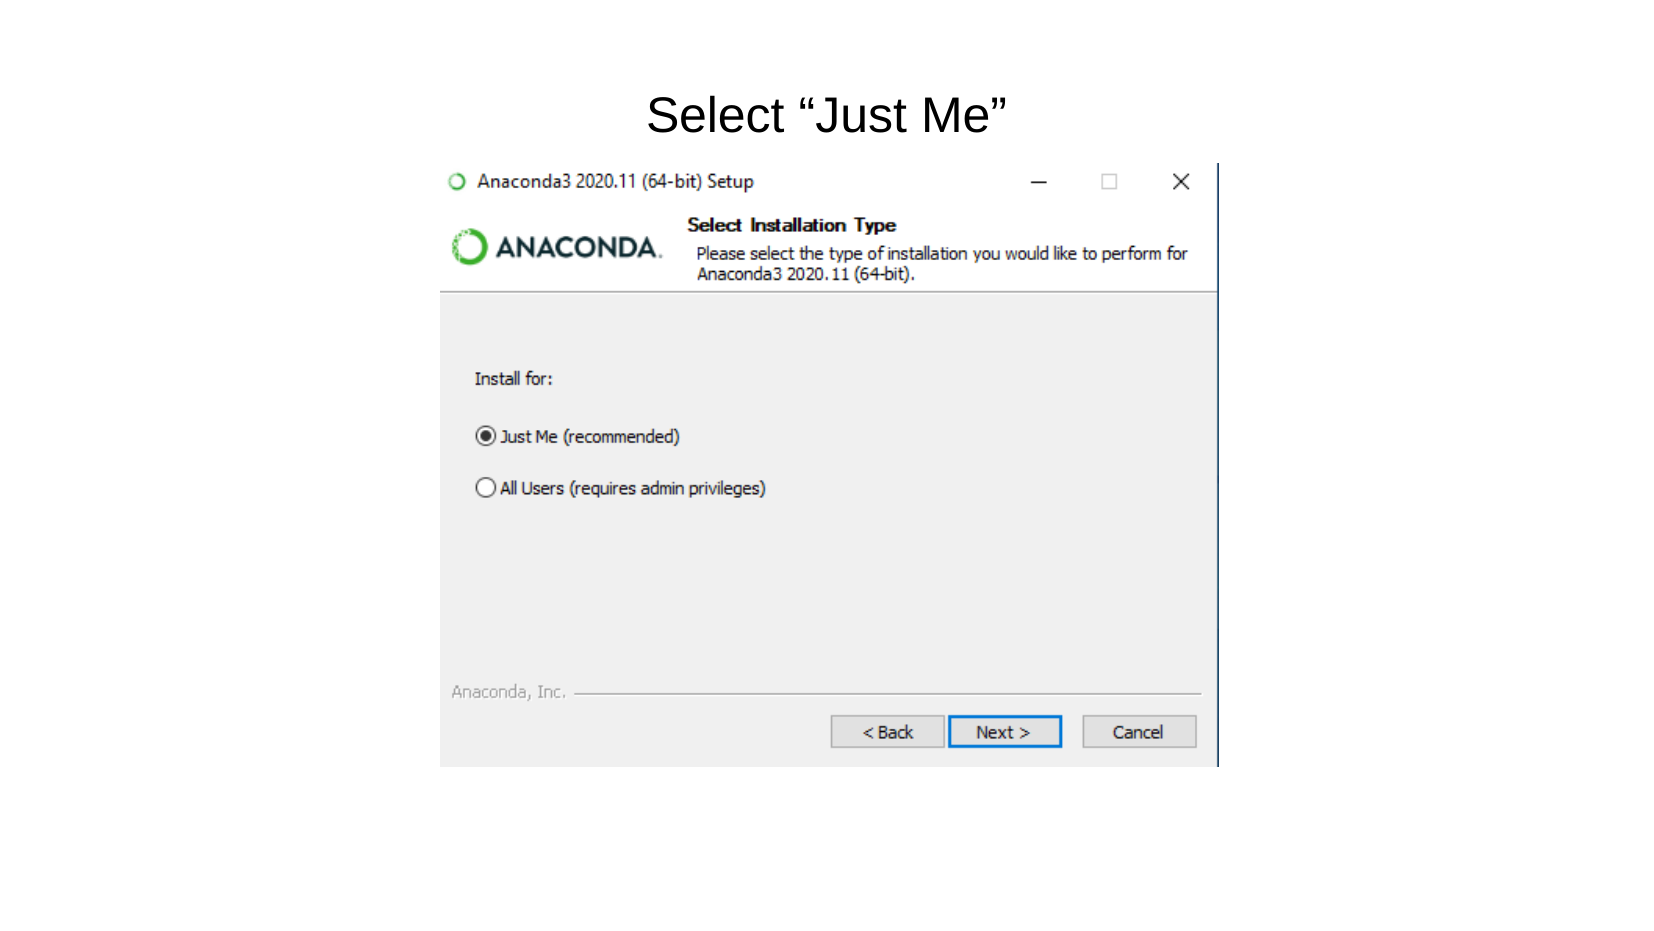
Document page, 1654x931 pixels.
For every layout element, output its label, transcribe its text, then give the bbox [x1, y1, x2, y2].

picture [440, 163, 1219, 768]
title Select “Just Me” [82, 37, 1571, 193]
